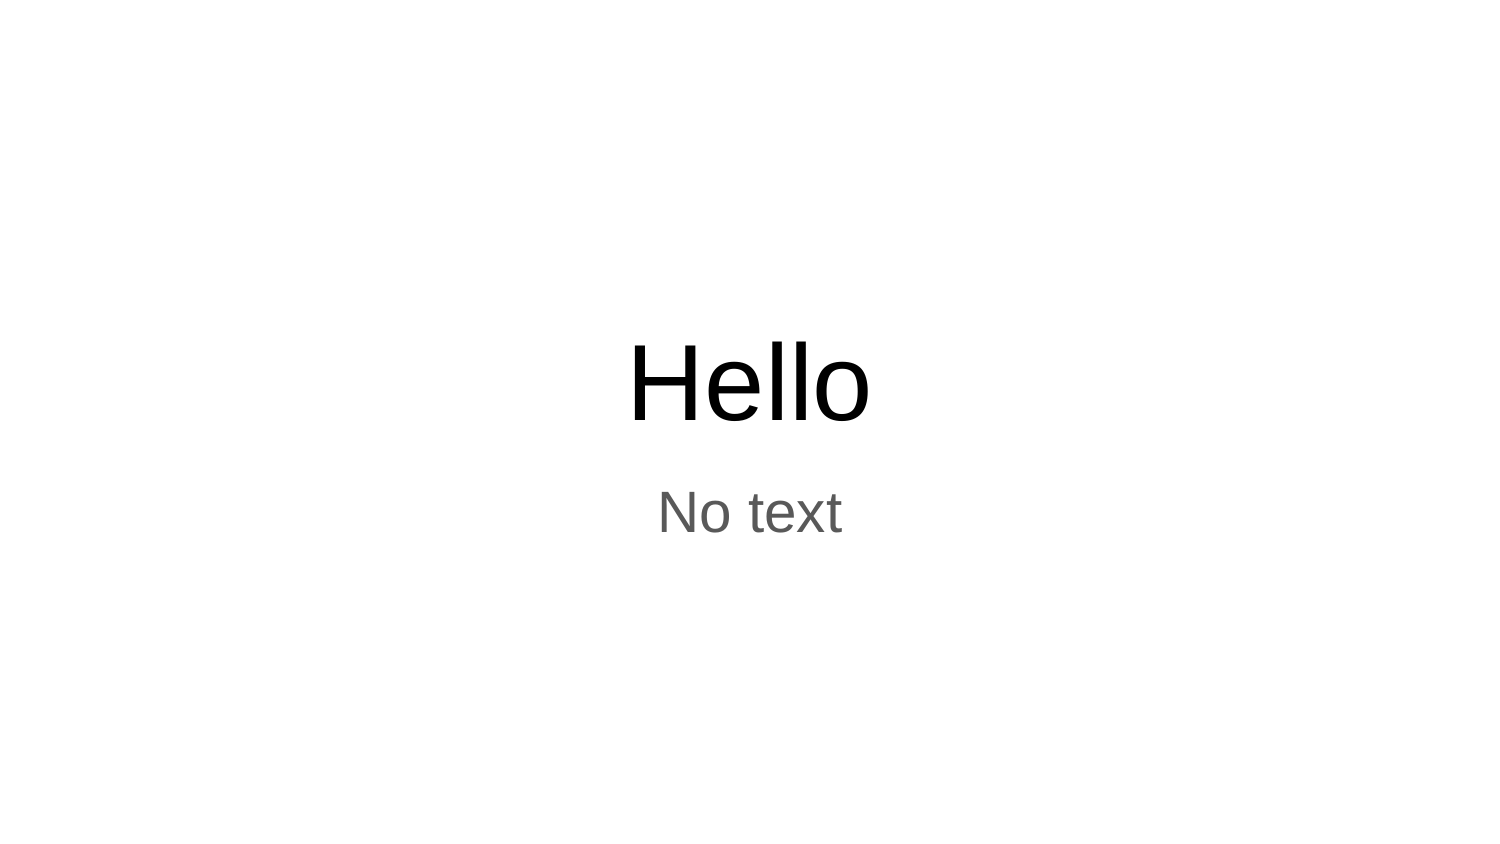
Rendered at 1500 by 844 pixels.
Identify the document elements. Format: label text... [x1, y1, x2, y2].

title Hello [51, 122, 1449, 459]
subtitle No text [51, 464, 1449, 595]
